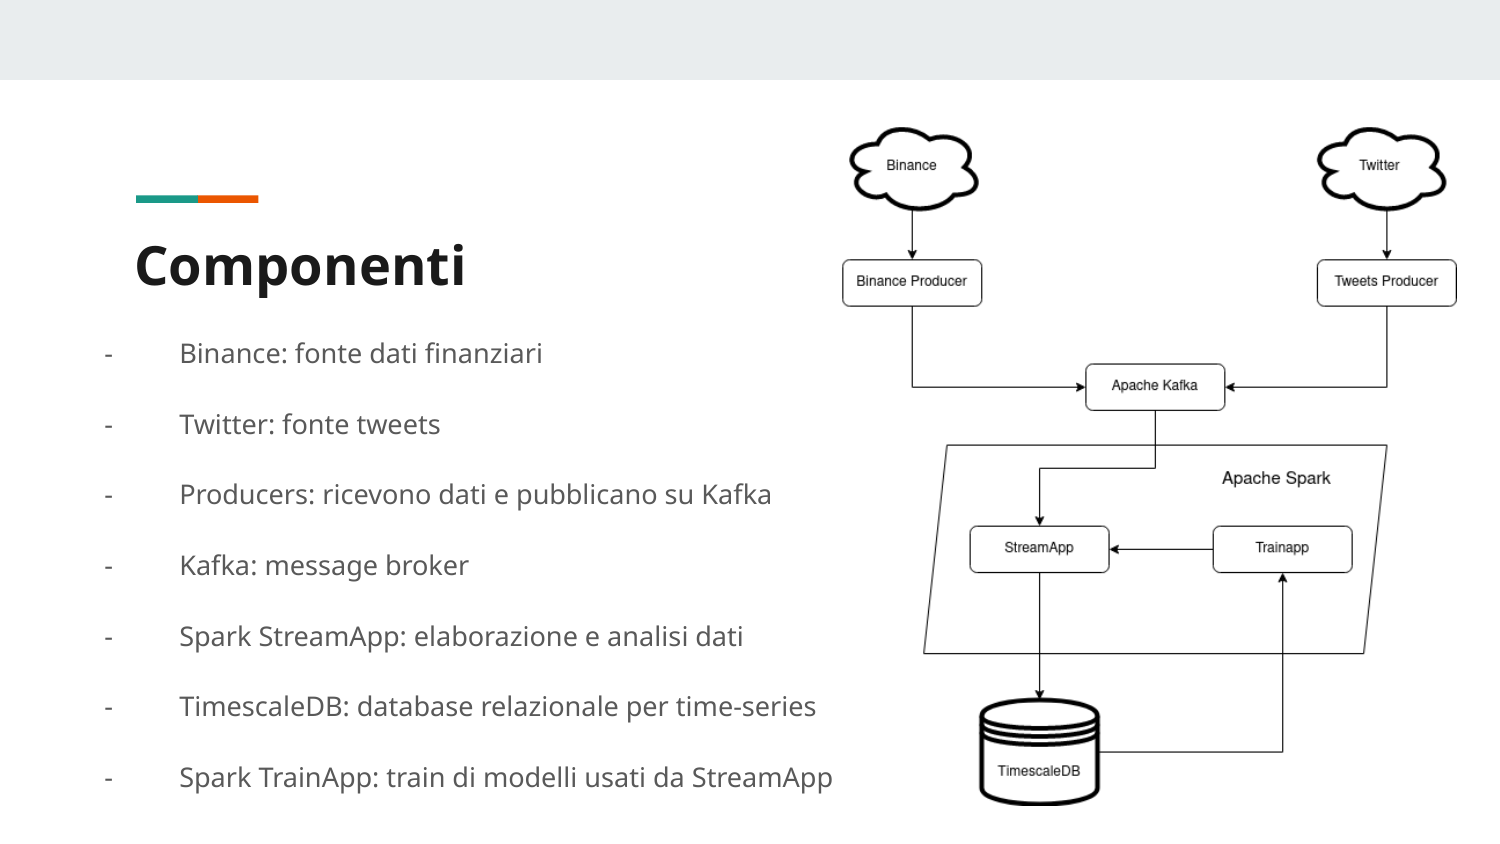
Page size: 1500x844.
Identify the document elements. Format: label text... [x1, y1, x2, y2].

picture [840, 118, 1457, 806]
title Componenti [119, 216, 784, 305]
list - Binance: fonte dati finanziari - Twitter: fonte tweets - Producers: ricevono dati e pubblicano su Kafka - Kafka: message broker - Spark StreamApp: elaborazione e analisi dati - TimescaleDB: database relazionale per time-series - Spark TrainApp: train di modelli usati da StreamApp [14, 316, 889, 806]
